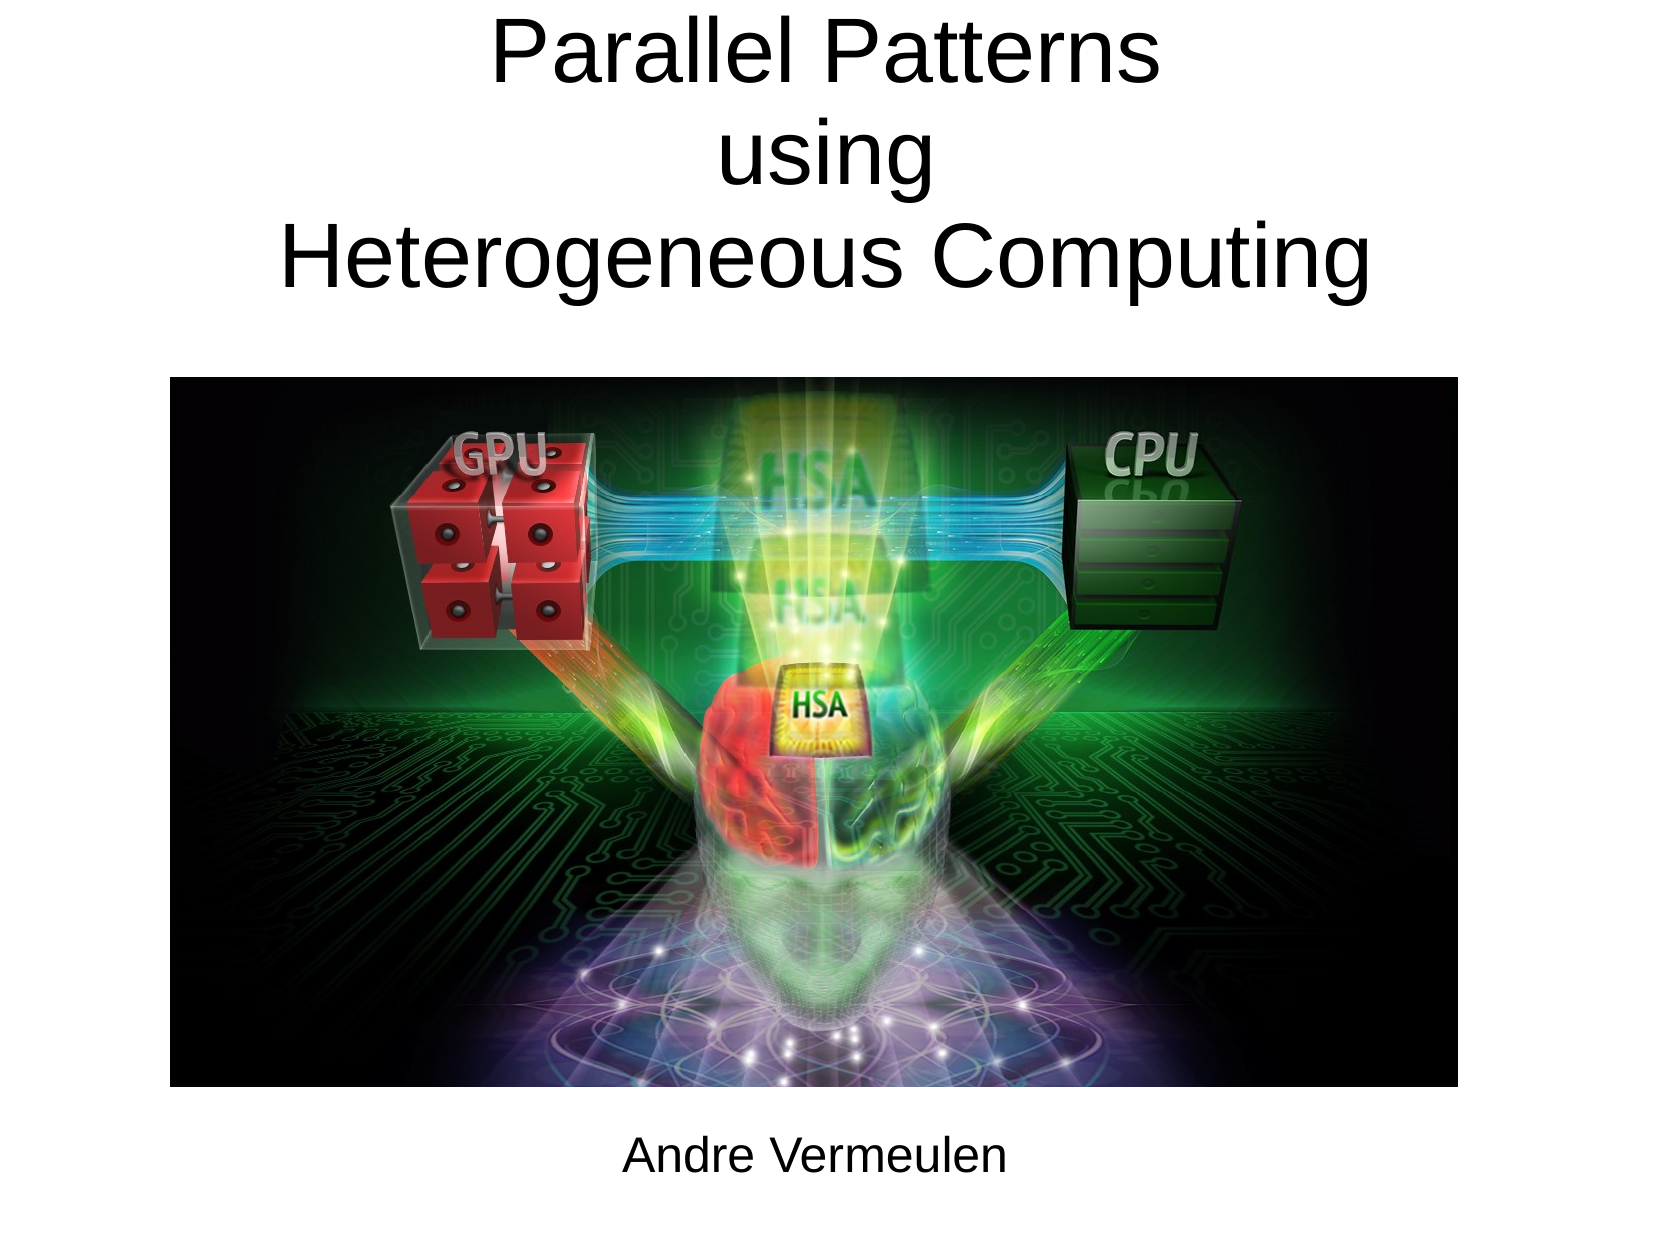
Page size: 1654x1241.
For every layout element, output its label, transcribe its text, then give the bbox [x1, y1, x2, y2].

title Andre Vermeulen [70, 1110, 1560, 1200]
title Parallel Patterns using Heterogeneous Computing [82, 0, 1571, 308]
picture [170, 377, 1458, 1086]
title [82, 1086, 1571, 1188]
